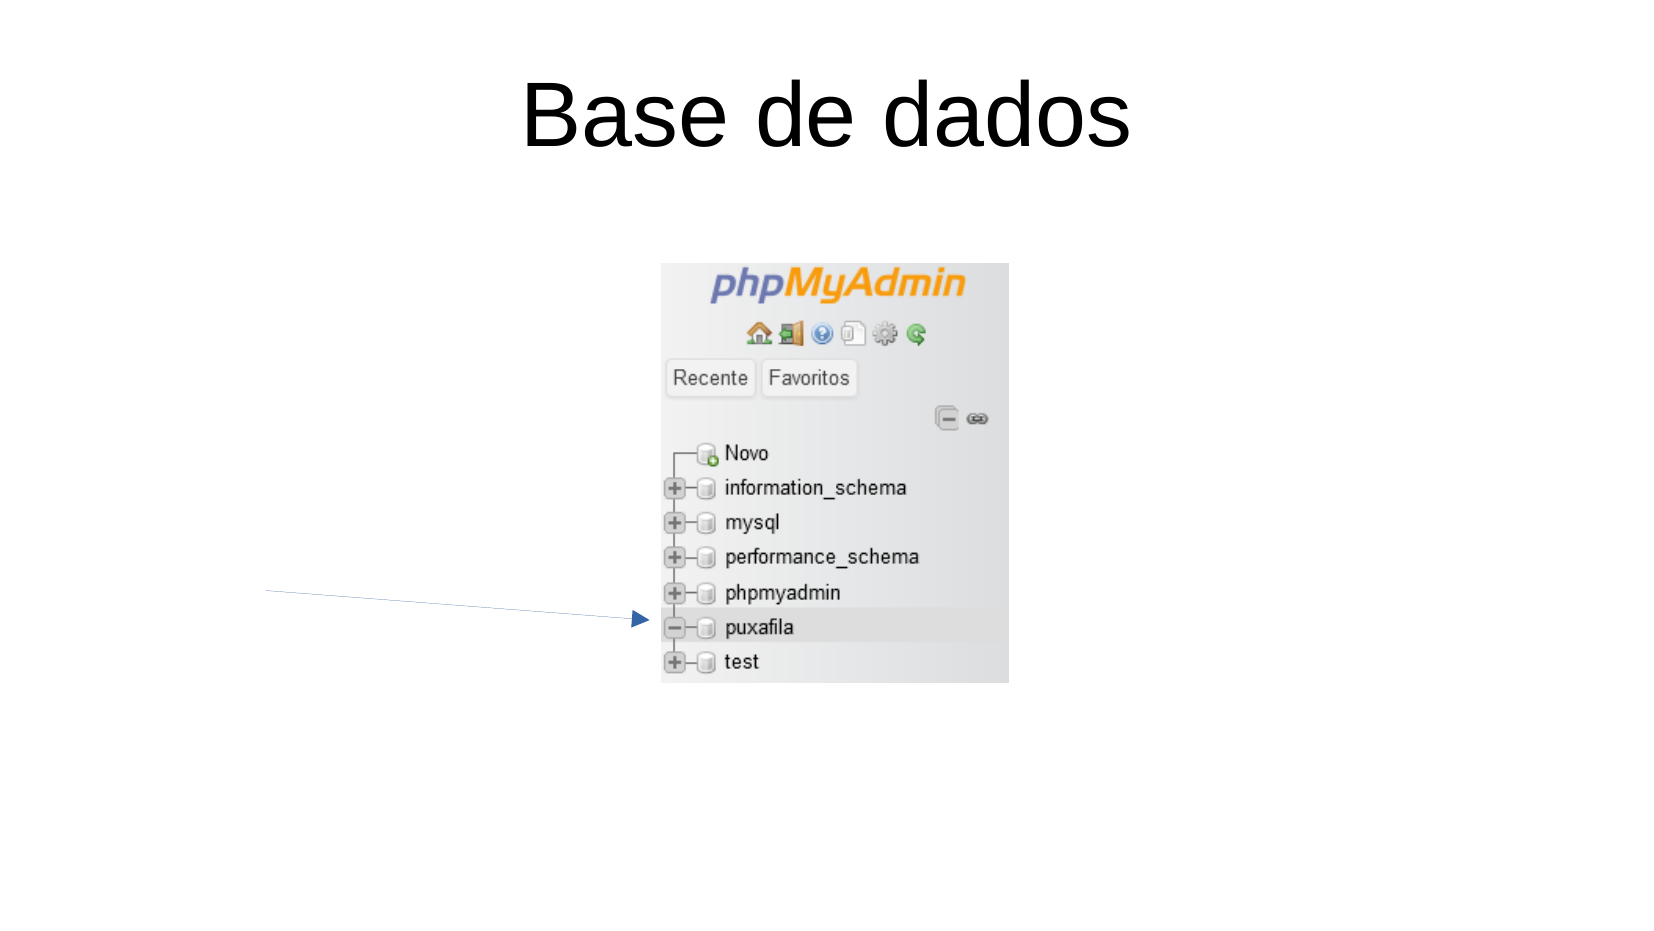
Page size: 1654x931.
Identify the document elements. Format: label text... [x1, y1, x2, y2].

picture [661, 263, 1009, 683]
title Base de dados [82, 37, 1571, 193]
